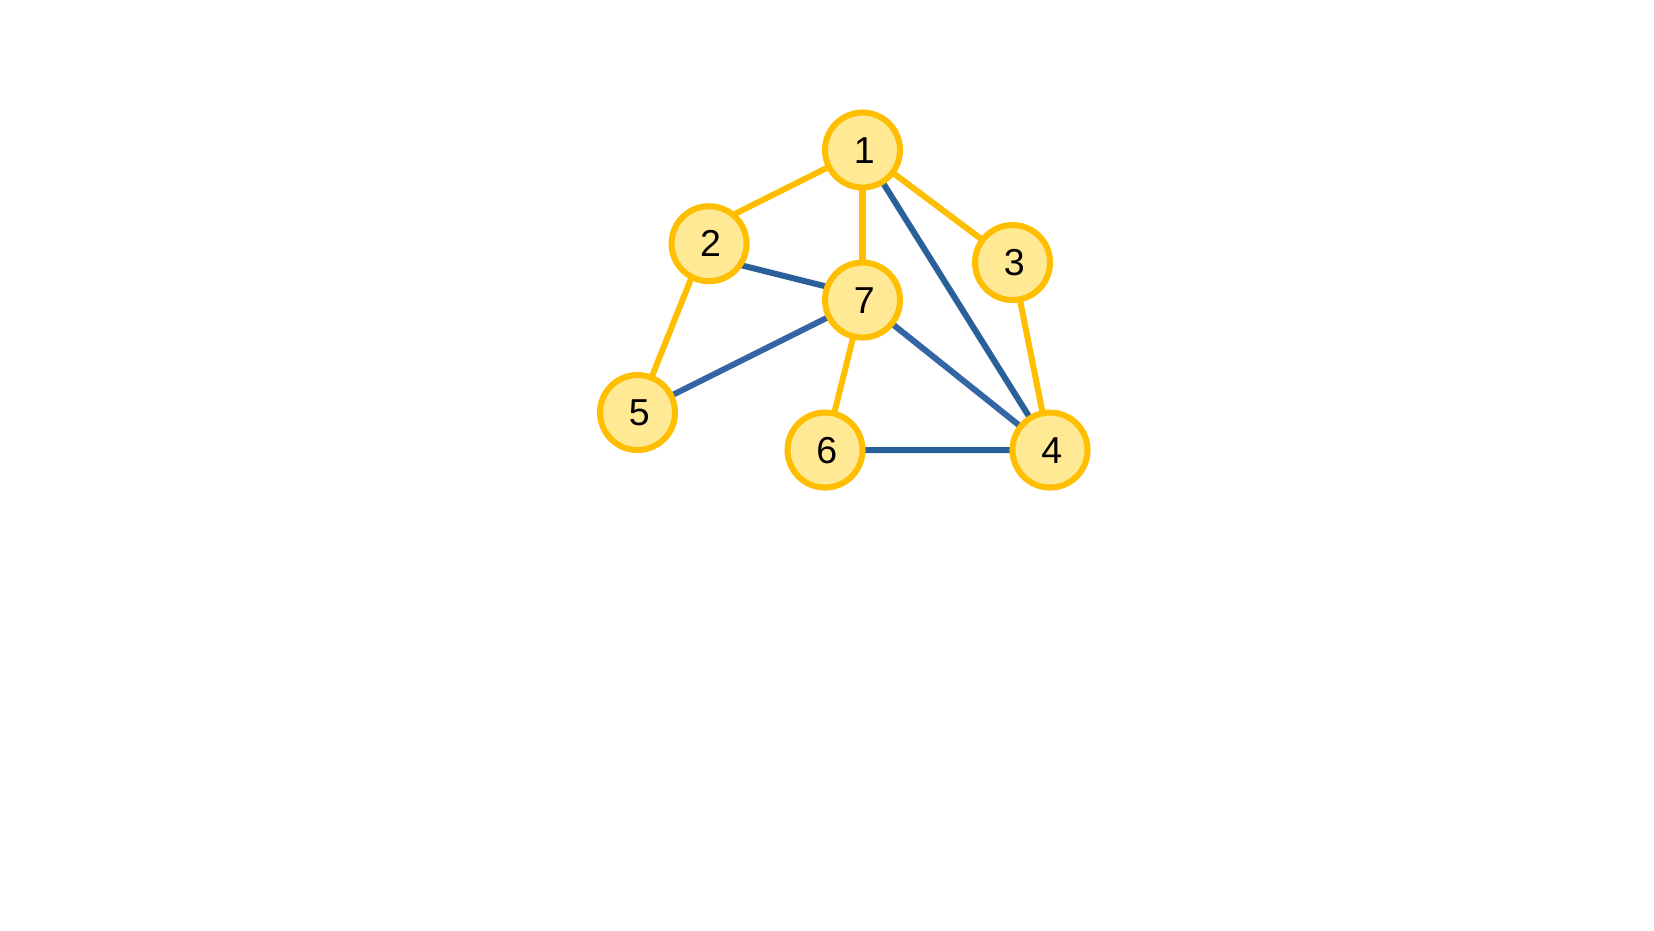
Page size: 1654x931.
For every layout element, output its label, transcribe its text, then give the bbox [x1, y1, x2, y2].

text_box 6 [787, 412, 863, 488]
text_box 2 [671, 206, 747, 282]
text_box 3 [975, 225, 1051, 301]
text_box 5 [600, 375, 676, 451]
text_box 4 [1012, 412, 1088, 488]
text_box 7 [825, 262, 901, 338]
text_box 1 [825, 112, 901, 188]
